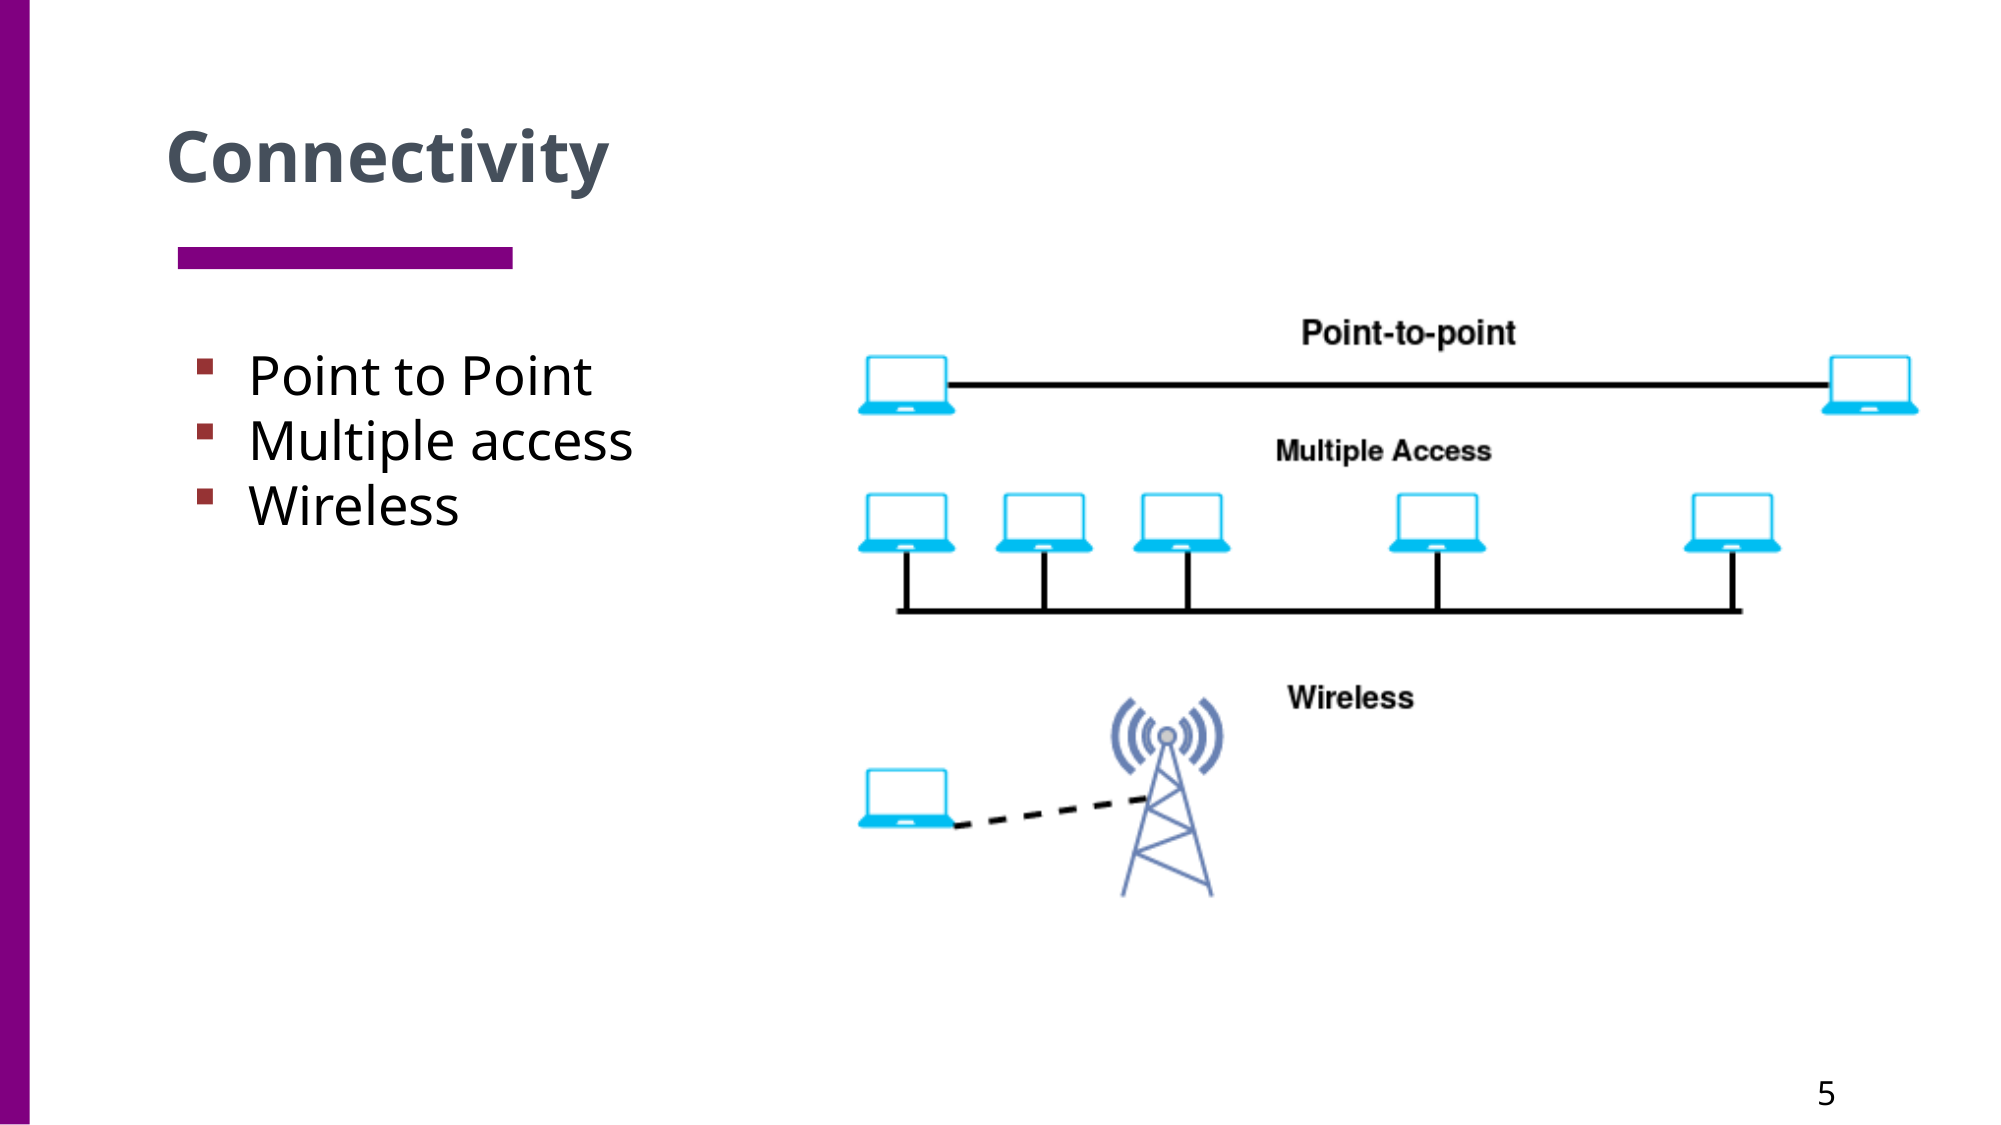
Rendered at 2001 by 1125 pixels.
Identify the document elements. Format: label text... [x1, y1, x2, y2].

text_box Connectivity [151, 0, 1849, 212]
picture [857, 239, 1968, 901]
text_box Point to Point Multiple access Wireless [177, 326, 1875, 1050]
